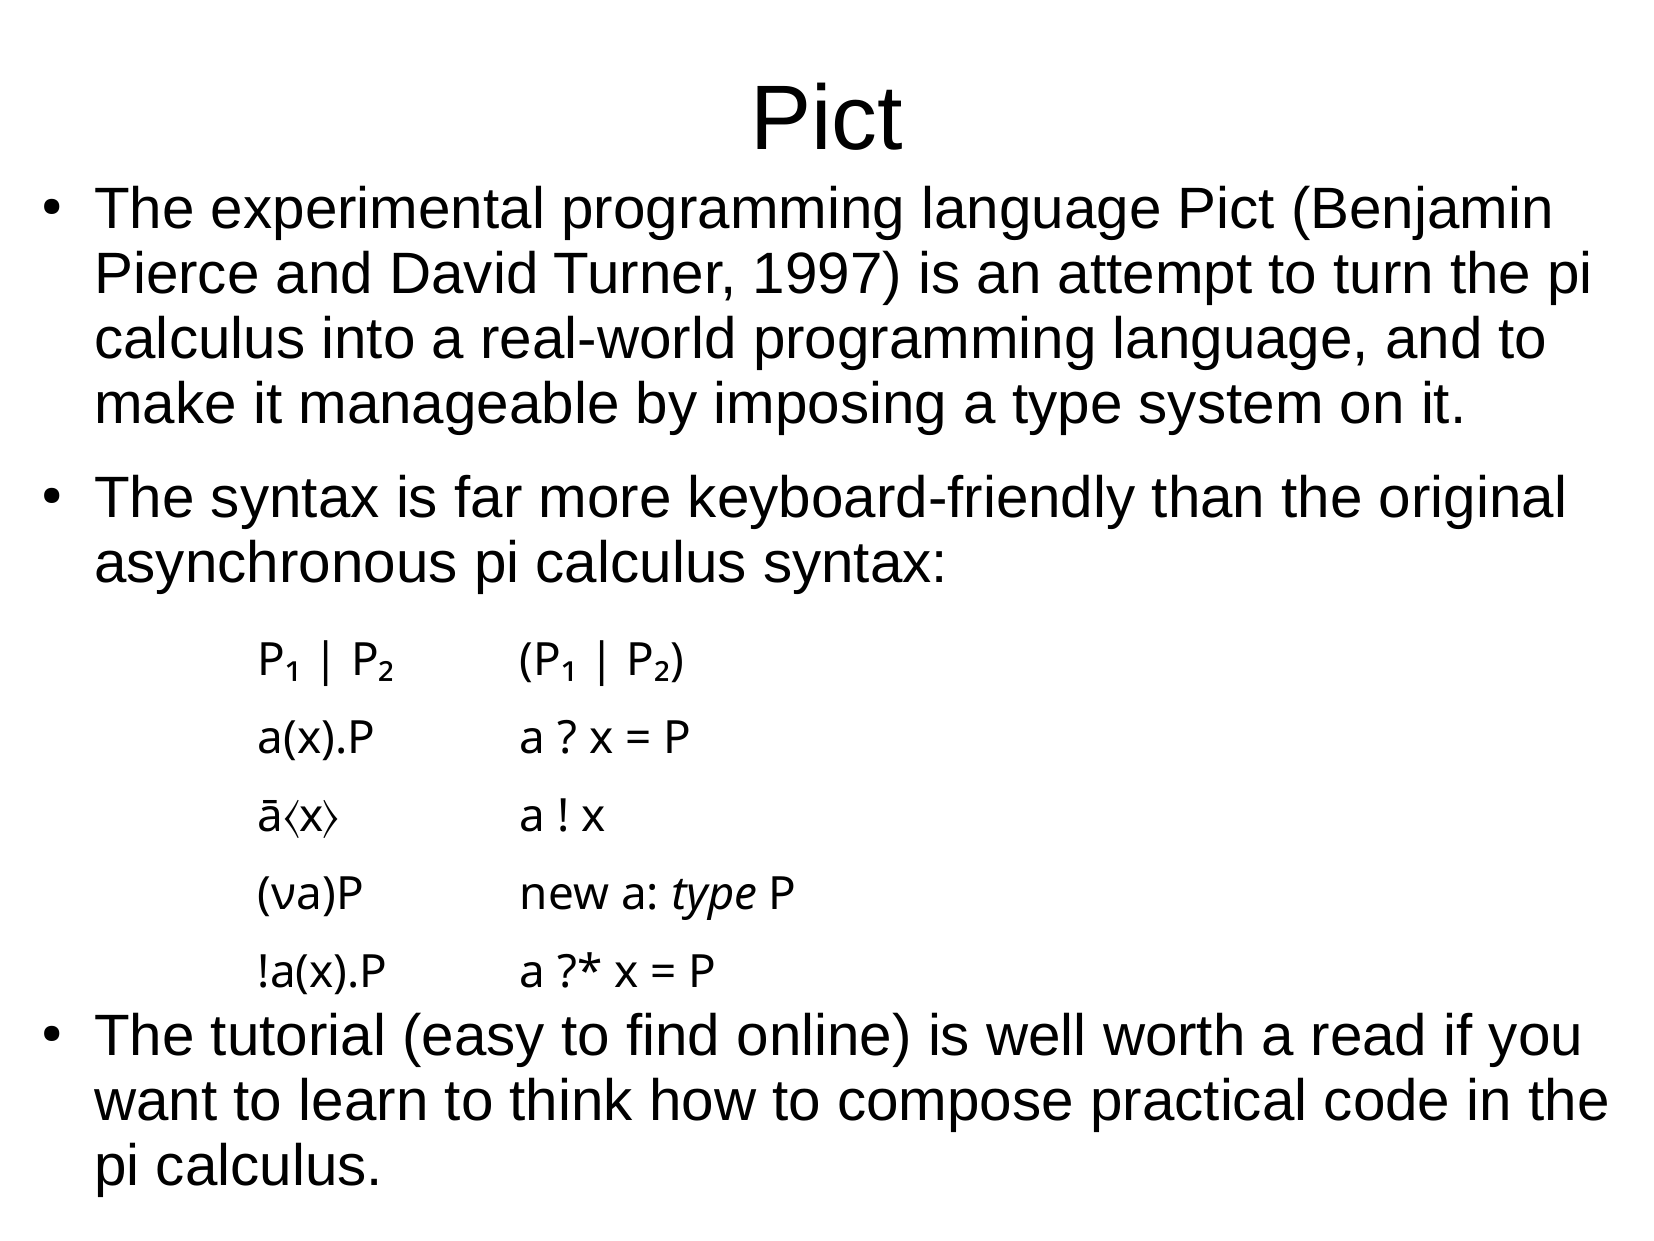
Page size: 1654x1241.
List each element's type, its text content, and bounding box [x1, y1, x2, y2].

table_cell (νa)P [244, 854, 505, 931]
table_header P₁ | P₂ [244, 620, 505, 697]
table_cell !a(x).P [244, 932, 505, 1009]
table_cell ā〈x〉 [244, 776, 505, 853]
table_cell a(x).P [244, 698, 505, 775]
table_cell a ? x = P [506, 698, 950, 775]
table_header (P₁ | P₂) [506, 620, 950, 697]
title Pict [82, 60, 1571, 175]
list The experimental programming language Pict (Benjamin Pierce and David Turner, 1997) is an attempt to turn the pi calculus into a real-world programming language, and to make it manageable by imposing a type system on it. The syntax is far more keyboard-friendly than the original asynchronous pi calculus syntax: The tutorial (easy to find online) is well worth a read if you want to learn to think how to compose practical code in the pi calculus. [23, 175, 1631, 1195]
table_cell a ! x [506, 776, 950, 853]
table_cell new a: type P [506, 854, 950, 931]
table_cell a ?* x = P [506, 932, 950, 1009]
